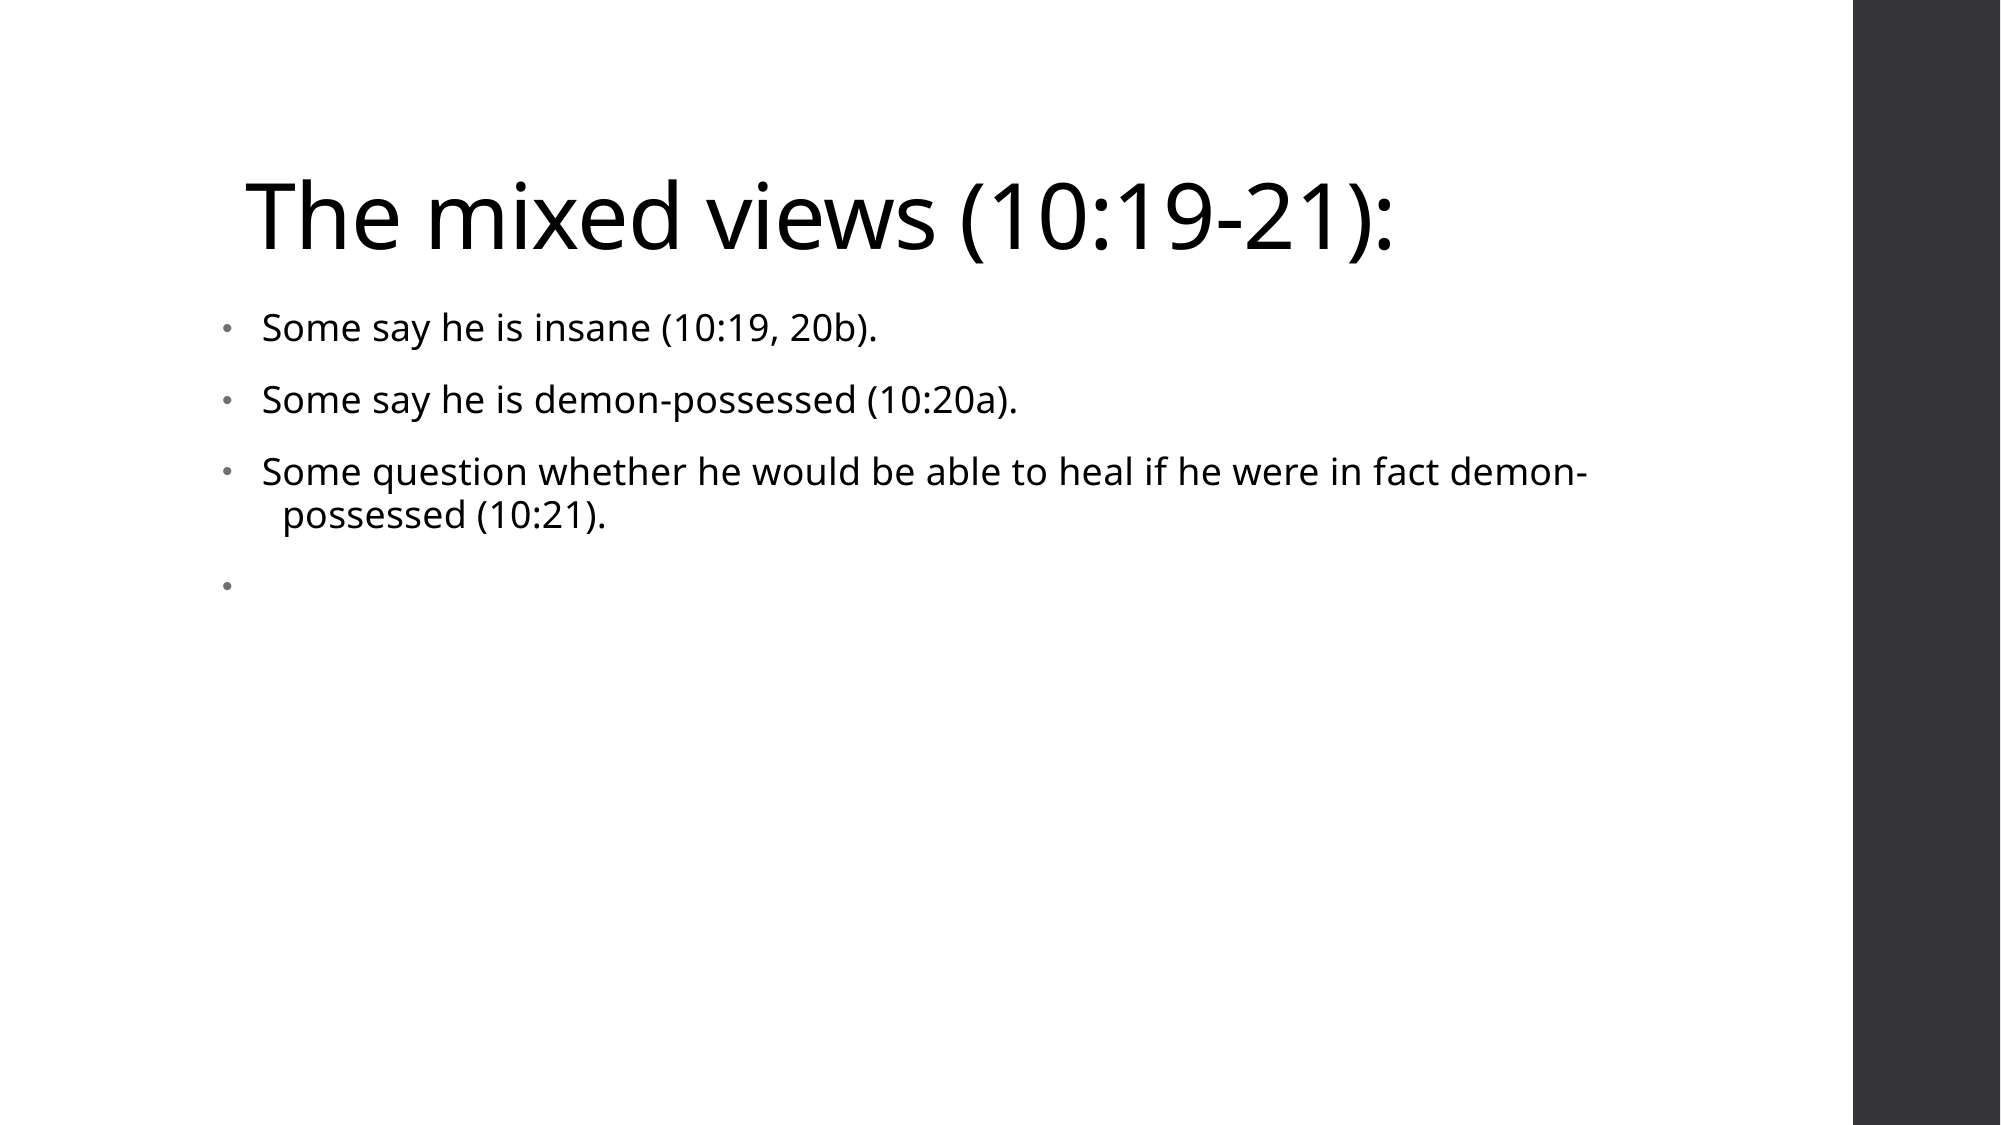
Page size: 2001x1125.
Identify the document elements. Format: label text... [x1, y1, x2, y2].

title The mixed views (10:19-21): [206, 60, 1797, 278]
list Some say he is insane (10:19, 20b). Some say he is demon-possessed (10:20a). Some question whether he would be able to heal if he were in fact demon-possessed (10:21). [206, 299, 1617, 1014]
